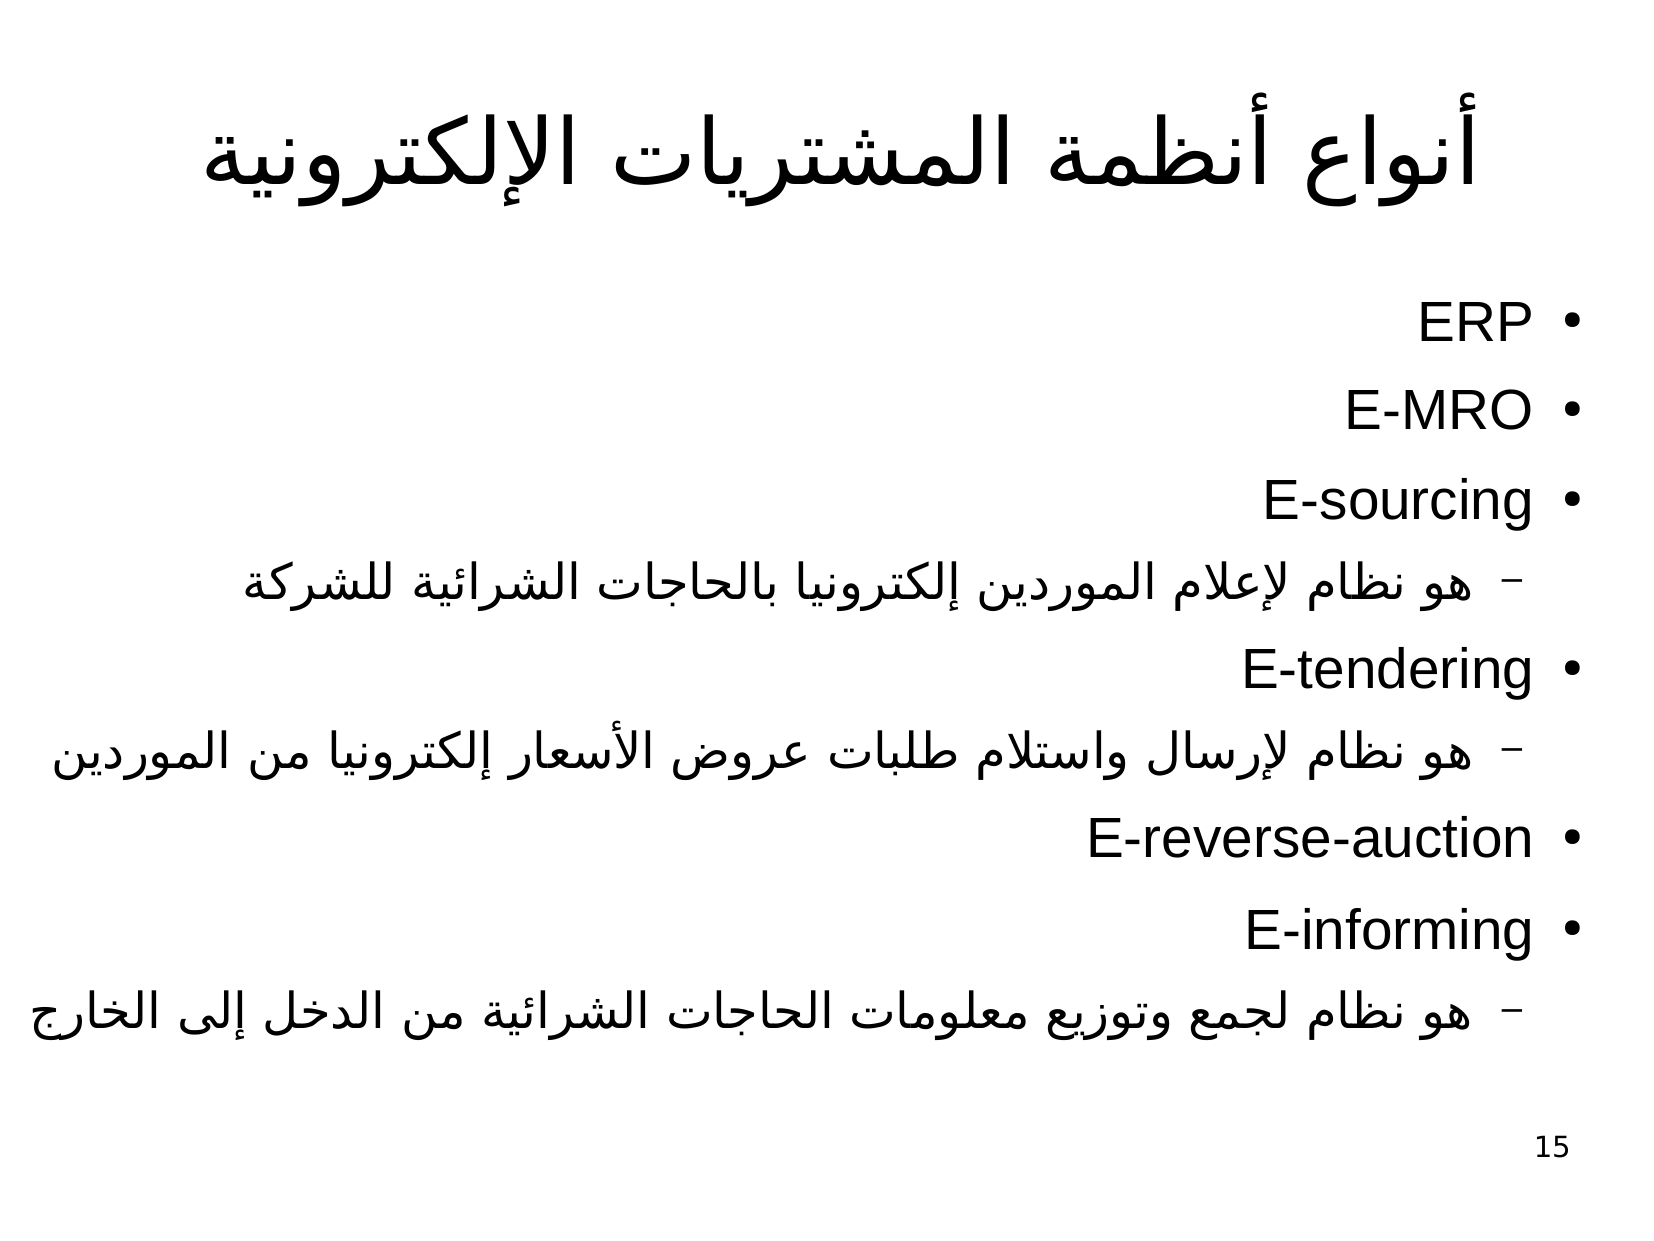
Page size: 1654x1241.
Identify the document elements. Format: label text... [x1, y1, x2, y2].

list ERP E-MRO E-sourcing هو نظام لإعلام الموردين إلكترونيا بالحاجات الشرائية للشركة E-tendering هو نظام لإرسال واستلام طلبات عروض الأسعار إلكترونيا من الموردين E-reverse-auction E-informing هو نظام لجمع وتوزيع معلومات الحاجات الشرائية من الدخل إلى الخارج [23, 290, 1595, 1123]
title أنواع أنظمة المشتريات الإلكترونية [82, 49, 1571, 257]
